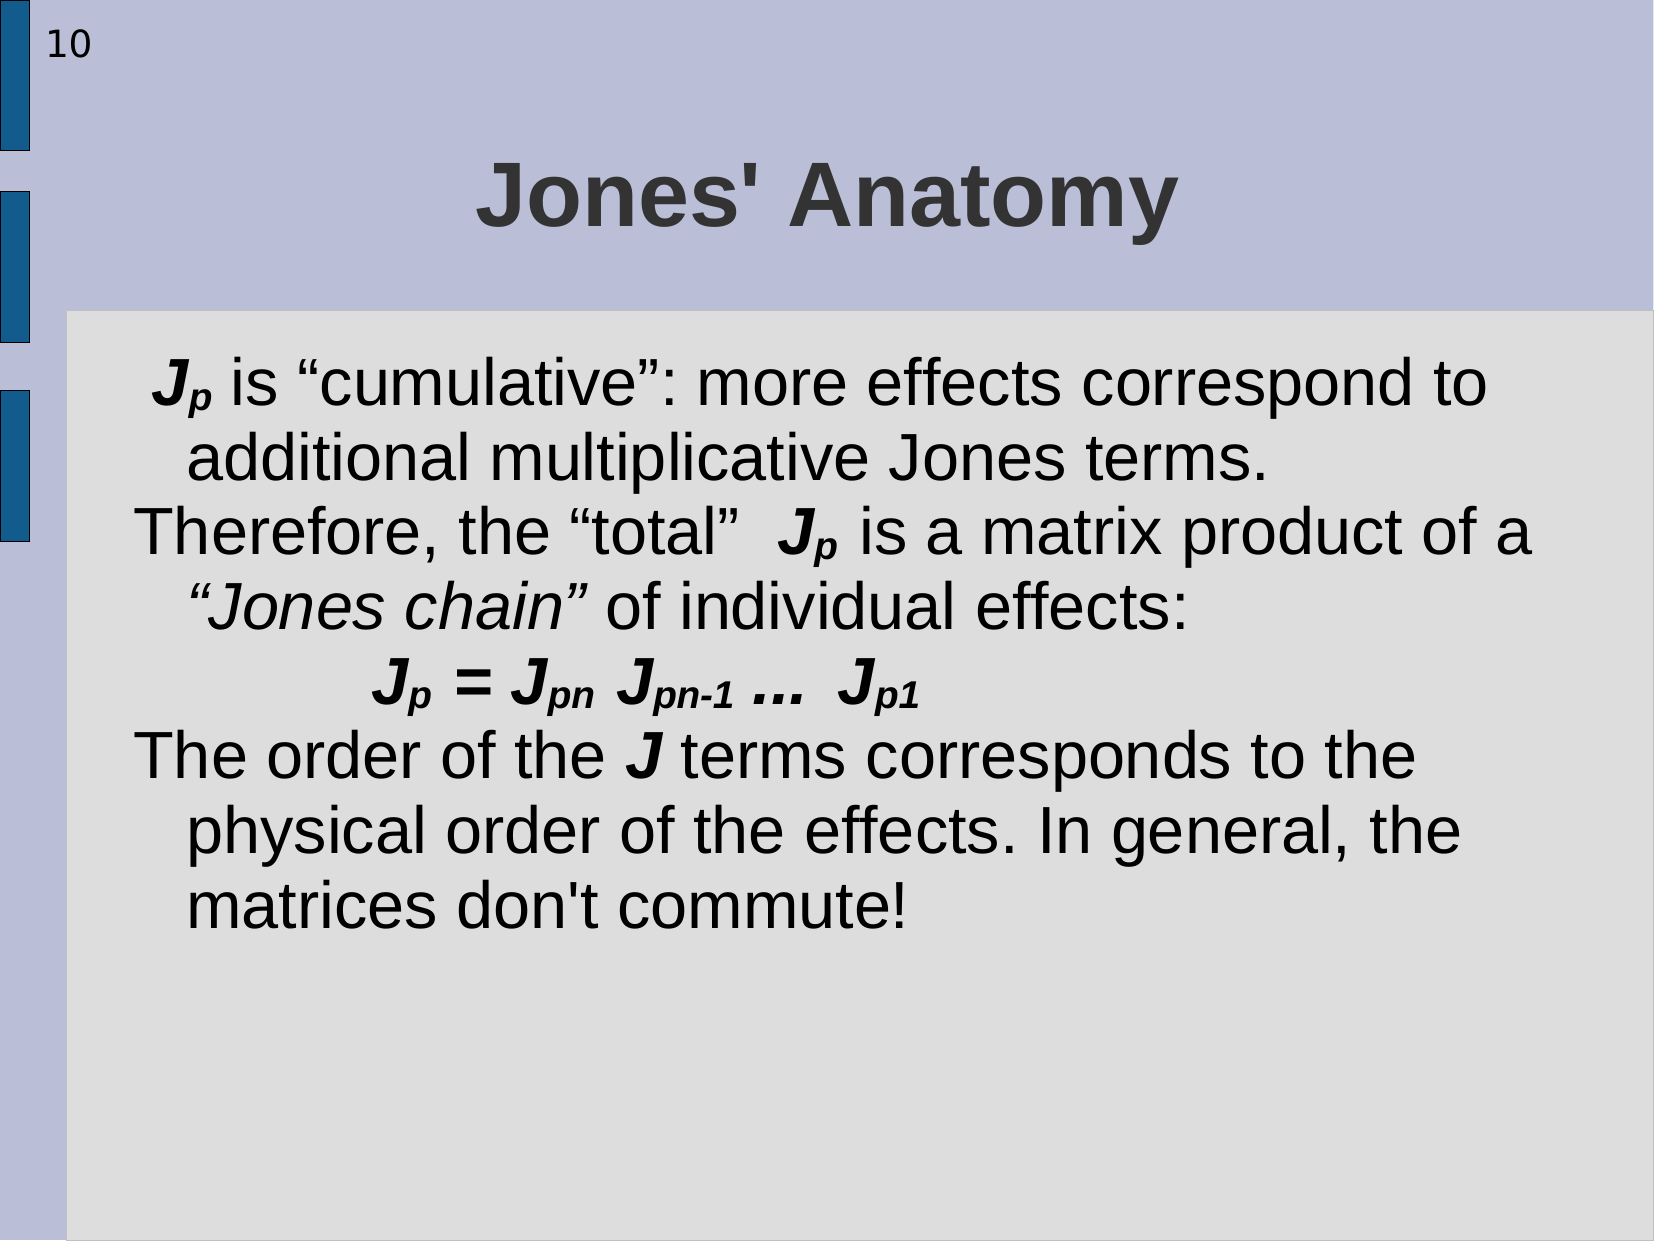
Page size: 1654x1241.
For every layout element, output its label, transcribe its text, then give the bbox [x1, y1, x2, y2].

list Jp is “cumulative”: more effects correspond to additional multiplicative Jones terms. Therefore, the “total” Jp is a matrix product of a “Jones chain” of individual effects: Jp = Jpn Jpn-1 ... Jp1 The order of the J terms corresponds to the physical order of the effects. In general, the matrices don't commute! [115, 344, 1625, 1187]
text_box 1 [32, 15, 267, 89]
title Jones' Anatomy [121, 91, 1534, 299]
